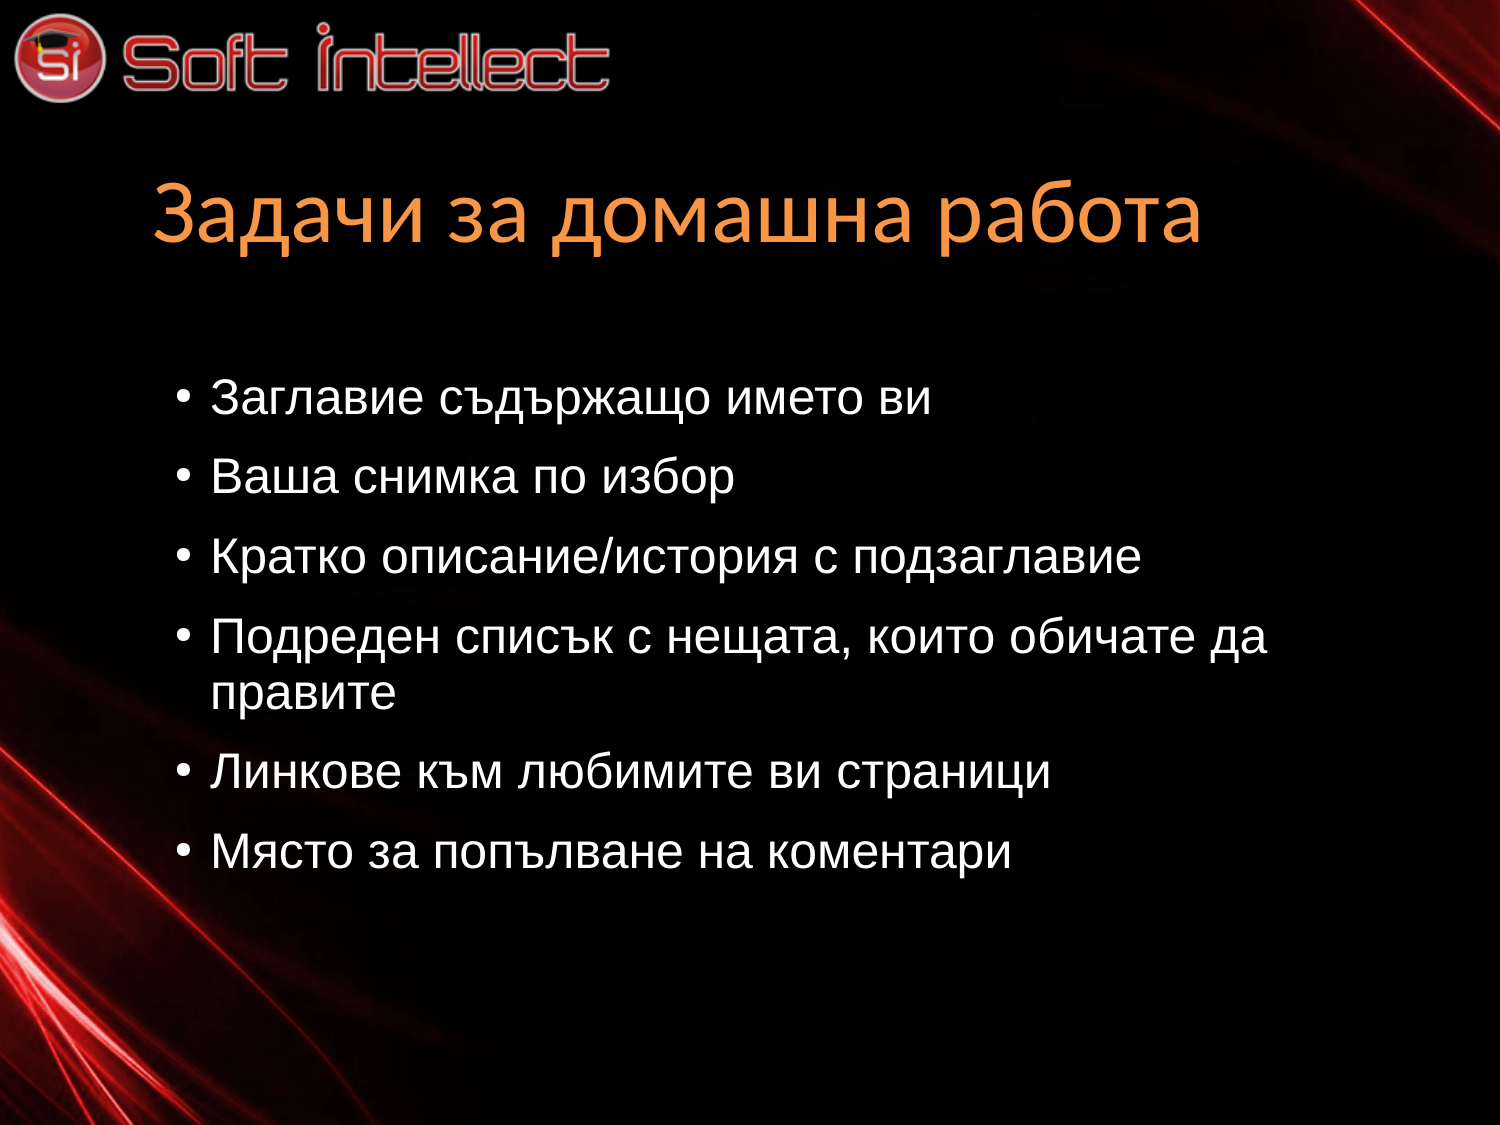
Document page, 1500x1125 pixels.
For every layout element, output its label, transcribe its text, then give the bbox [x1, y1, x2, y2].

text_box Задачи за домашна работа [137, 112, 1488, 300]
text_box Заглавие съдържащо името ви Ваша снимка по избор Кратко описание/история с подзаглавие Подреден списък с нещата, които обичате да правите Линкове към любимите ви страници Място за попълване на коментари [159, 361, 1411, 1084]
picture [0, 0, 1500, 1125]
